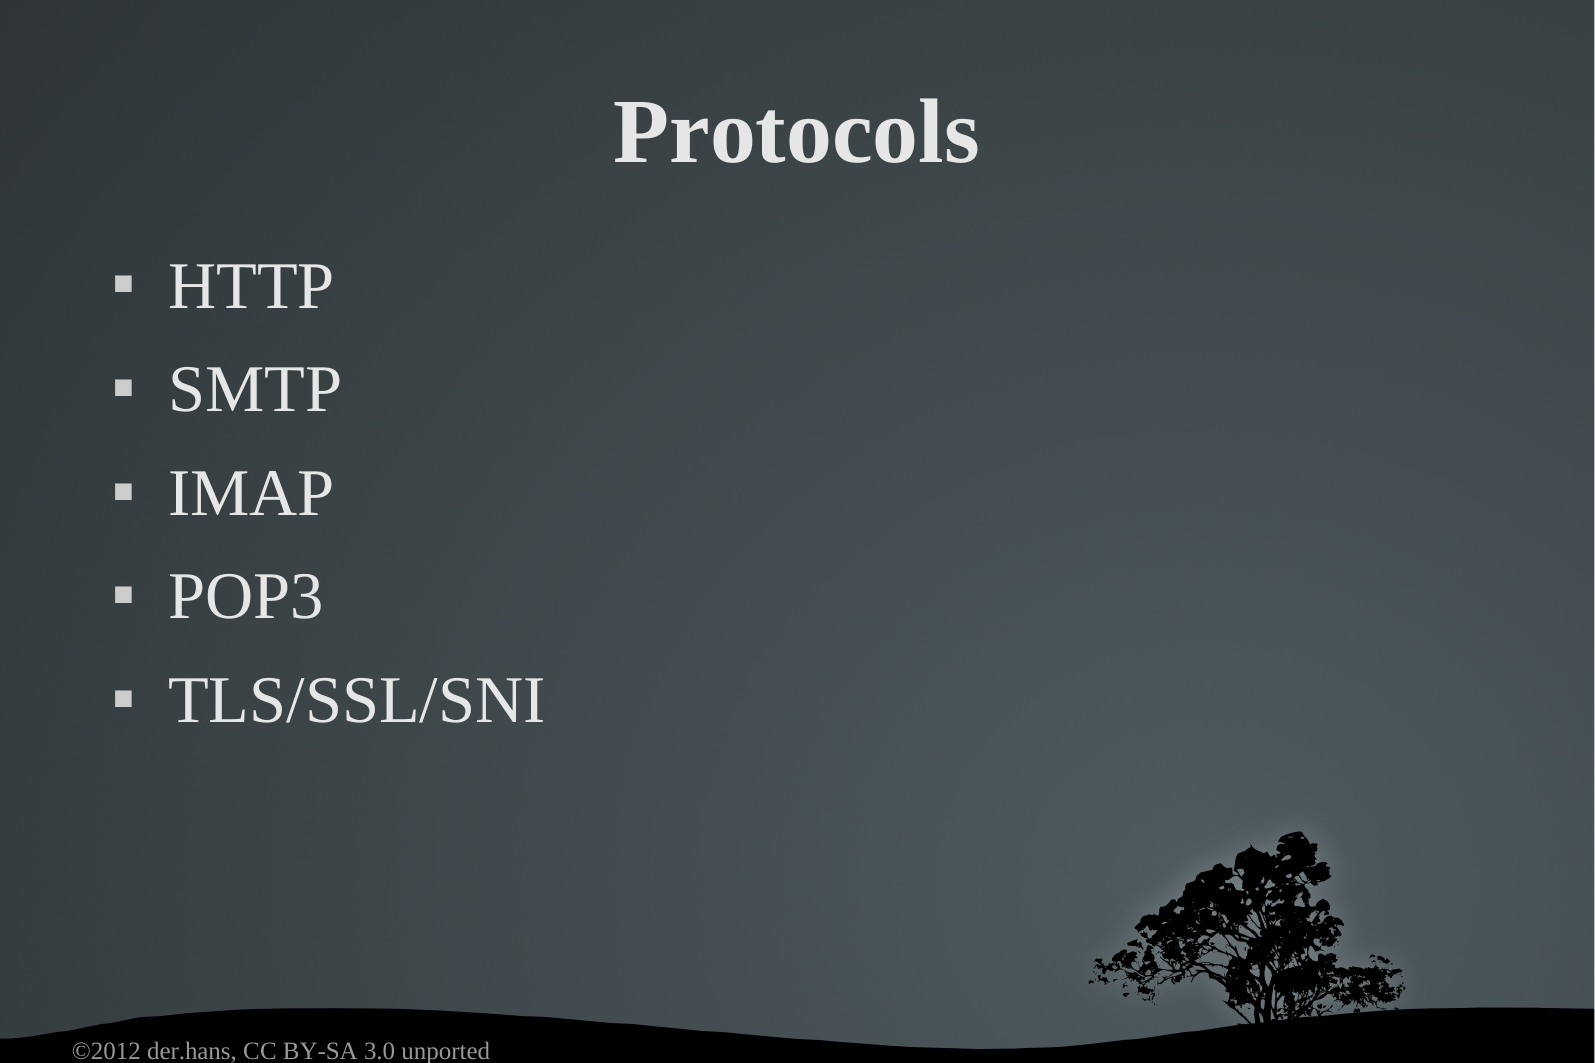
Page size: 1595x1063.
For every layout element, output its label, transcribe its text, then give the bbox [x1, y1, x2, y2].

picture [0, 0, 1595, 1063]
title Protocols [79, 49, 1515, 213]
list HTTP SMTP IMAP POP3 TLS/SSL/SNI [79, 248, 1515, 936]
picture [430, 1049, 435, 1058]
